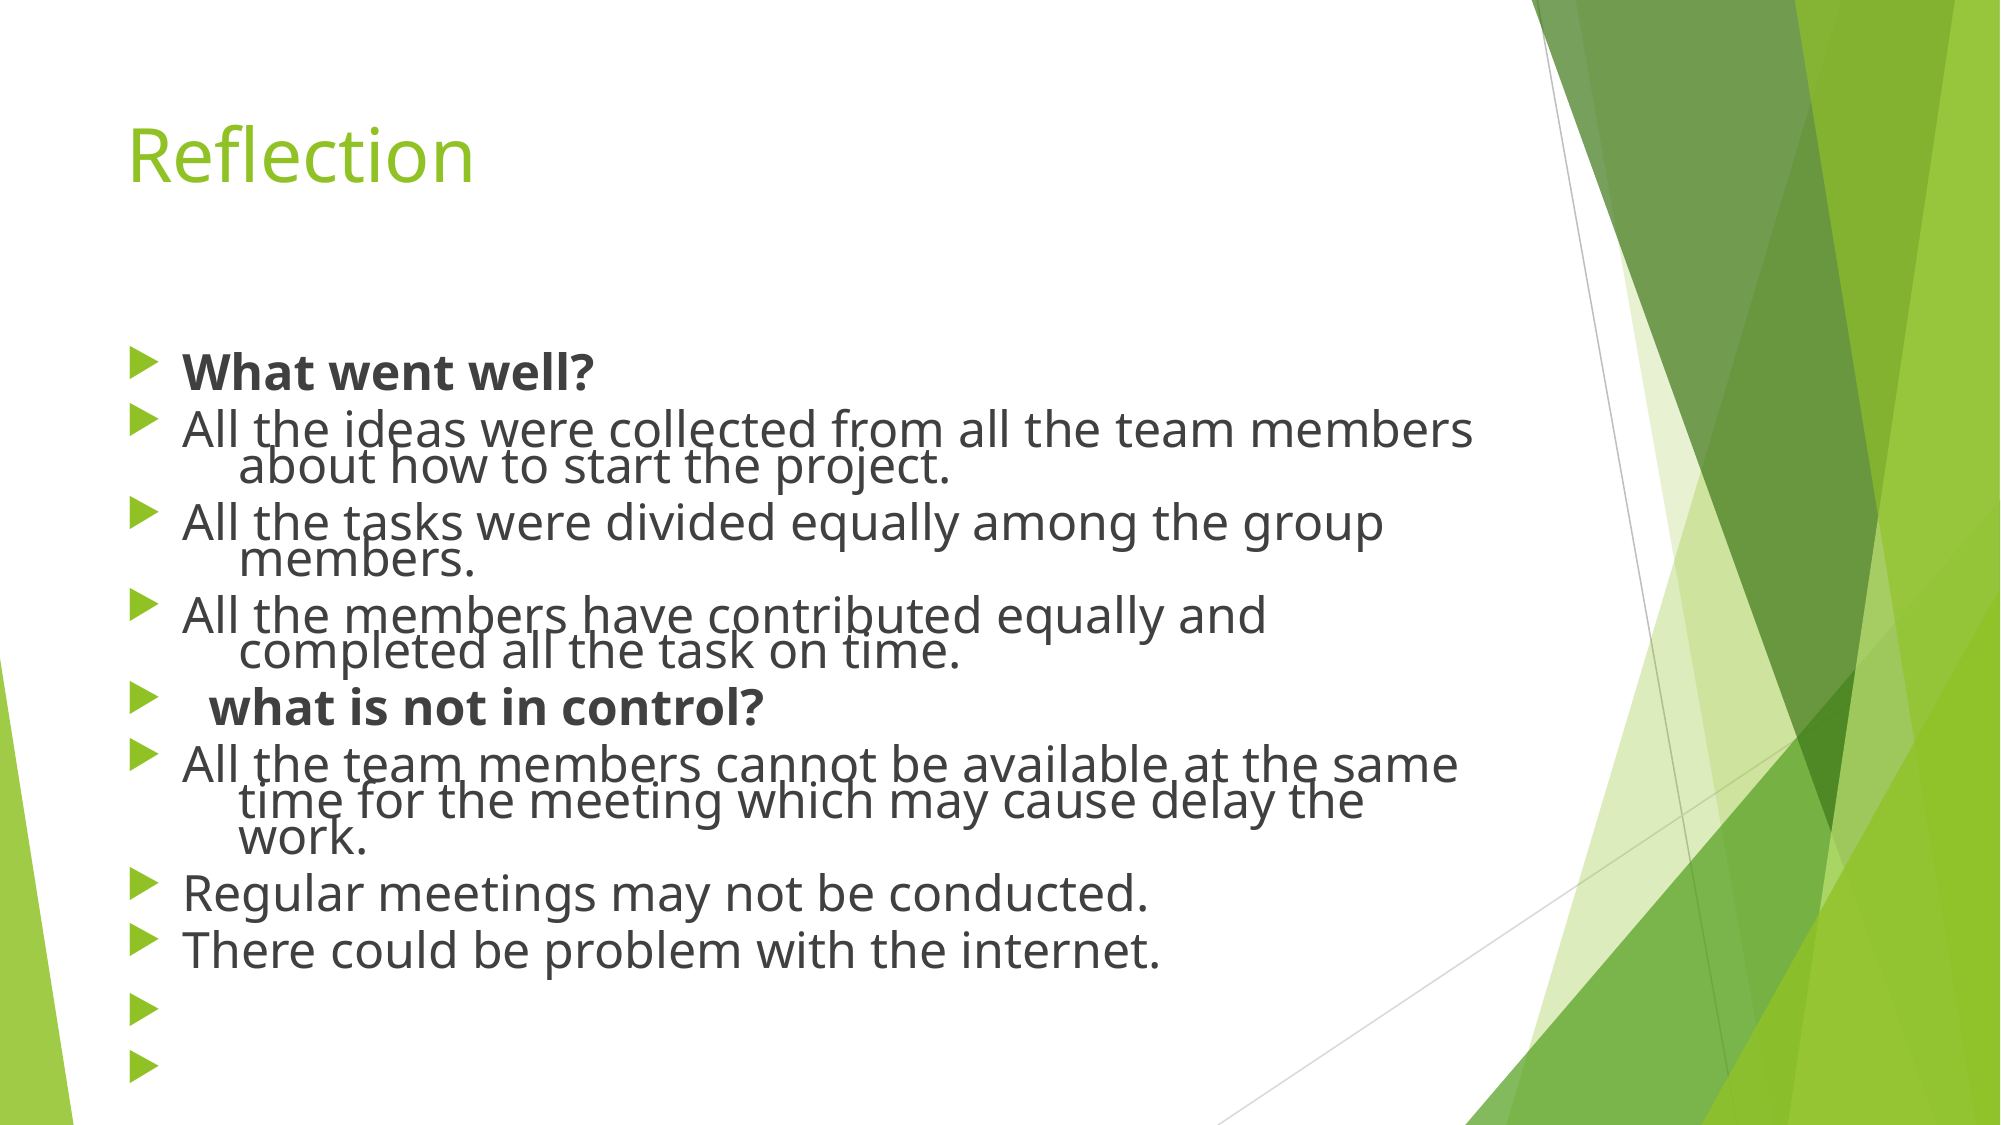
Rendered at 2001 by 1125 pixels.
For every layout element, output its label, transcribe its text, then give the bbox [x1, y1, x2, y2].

title Reflection [111, 99, 1522, 317]
list What went well? All the ideas were collected from all the team members about how to start the project. All the tasks were divided equally among the group members. All the members have contributed equally and completed all the task on time. what is not in control? All the team members cannot be available at the same time for the meeting which may cause delay the work. Regular meetings may not be conducted. There could be problem with the internet. [111, 354, 1522, 992]
